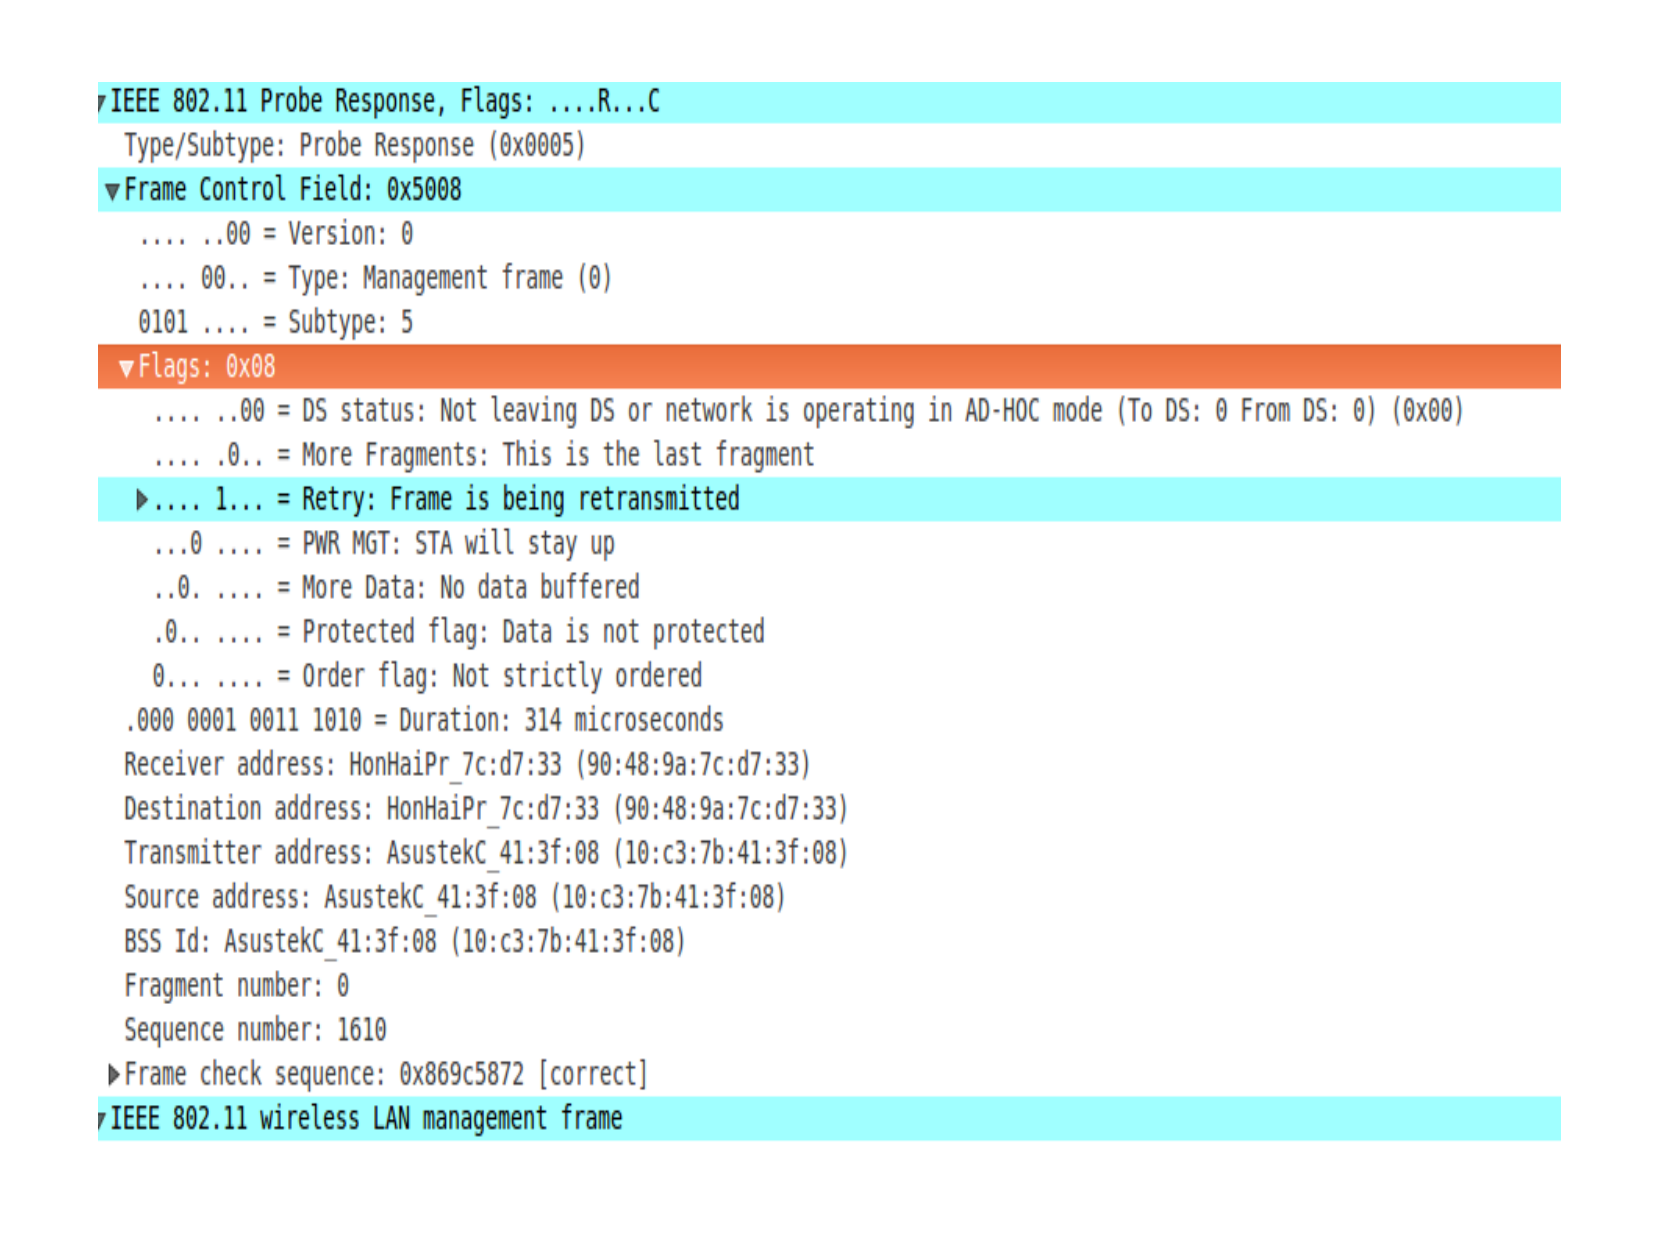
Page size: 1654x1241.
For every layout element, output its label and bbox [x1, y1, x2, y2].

picture [98, 82, 1561, 1146]
